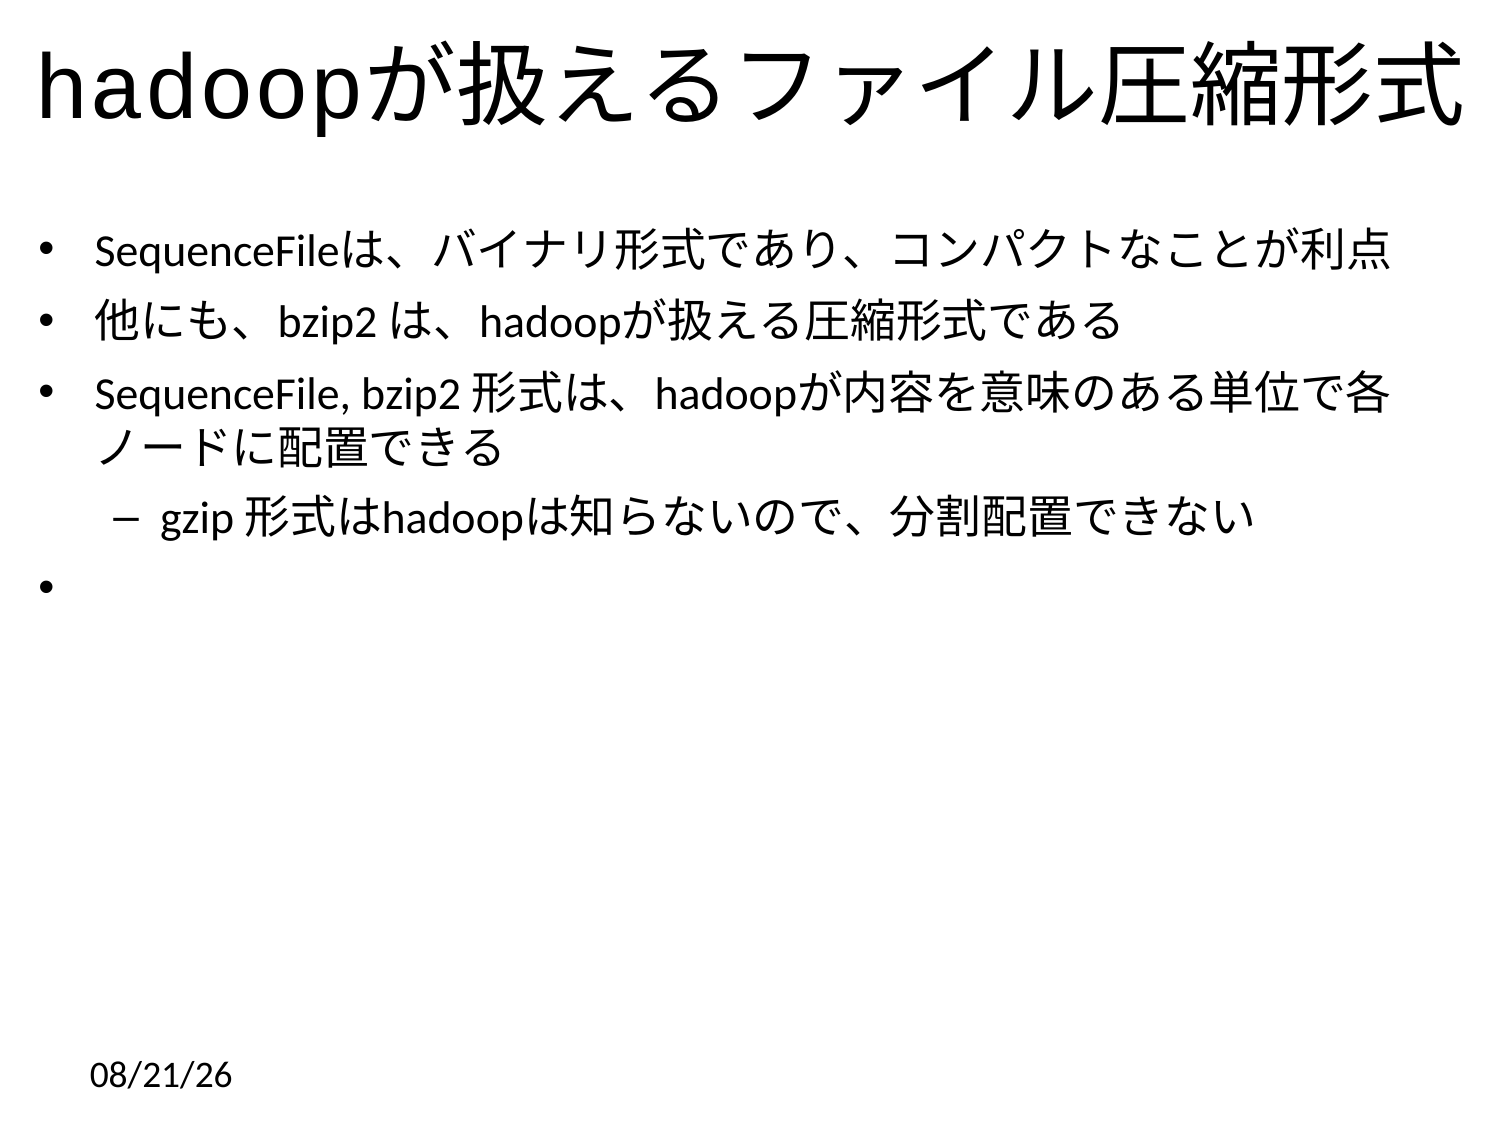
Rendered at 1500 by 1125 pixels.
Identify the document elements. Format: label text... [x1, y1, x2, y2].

list SequenceFileは、バイナリ形式であり、コンパクトなことが利点 他にも、bzip2 は、hadoopが扱える圧縮形式である SequenceFile, bzip2 形式は、hadoopが内容を意味のある単位で各ノードに配置できる gzip 形式はhadoopは知らないので、分割配置できない [23, 212, 1426, 1006]
title hadoopが扱えるファイル圧縮形式 [0, 18, 1500, 145]
